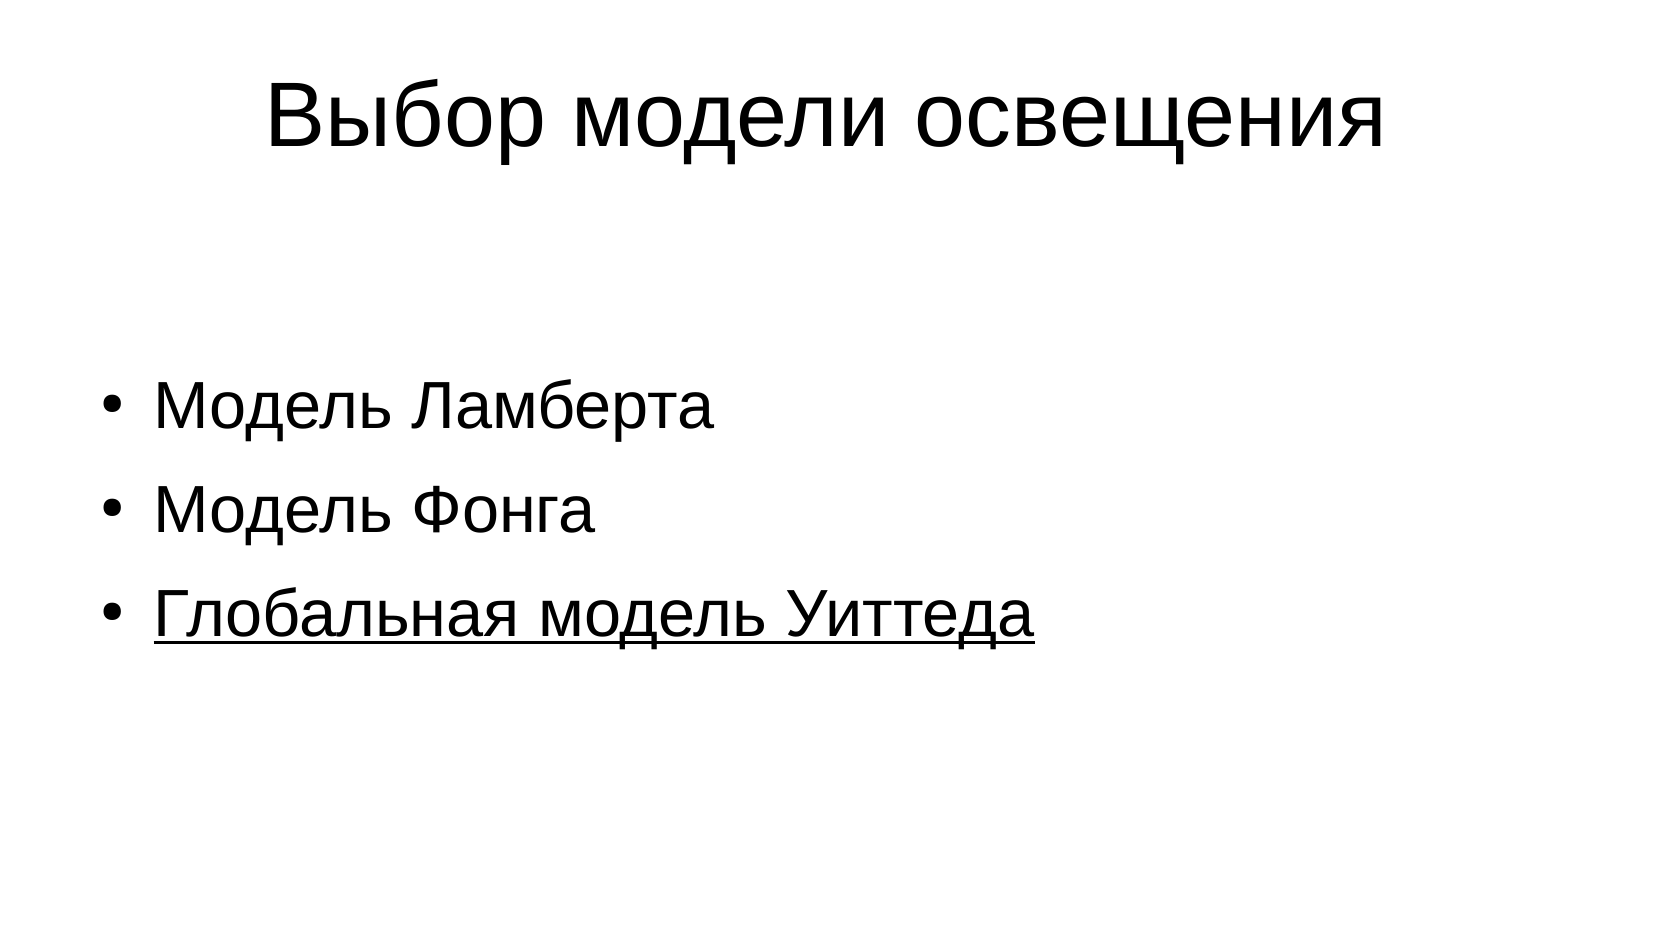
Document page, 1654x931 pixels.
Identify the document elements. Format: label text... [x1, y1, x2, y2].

list Модель Ламберта Модель Фонга Глобальная модель Уиттеда [82, 367, 1571, 713]
title Выбор модели освещения [82, 37, 1571, 193]
